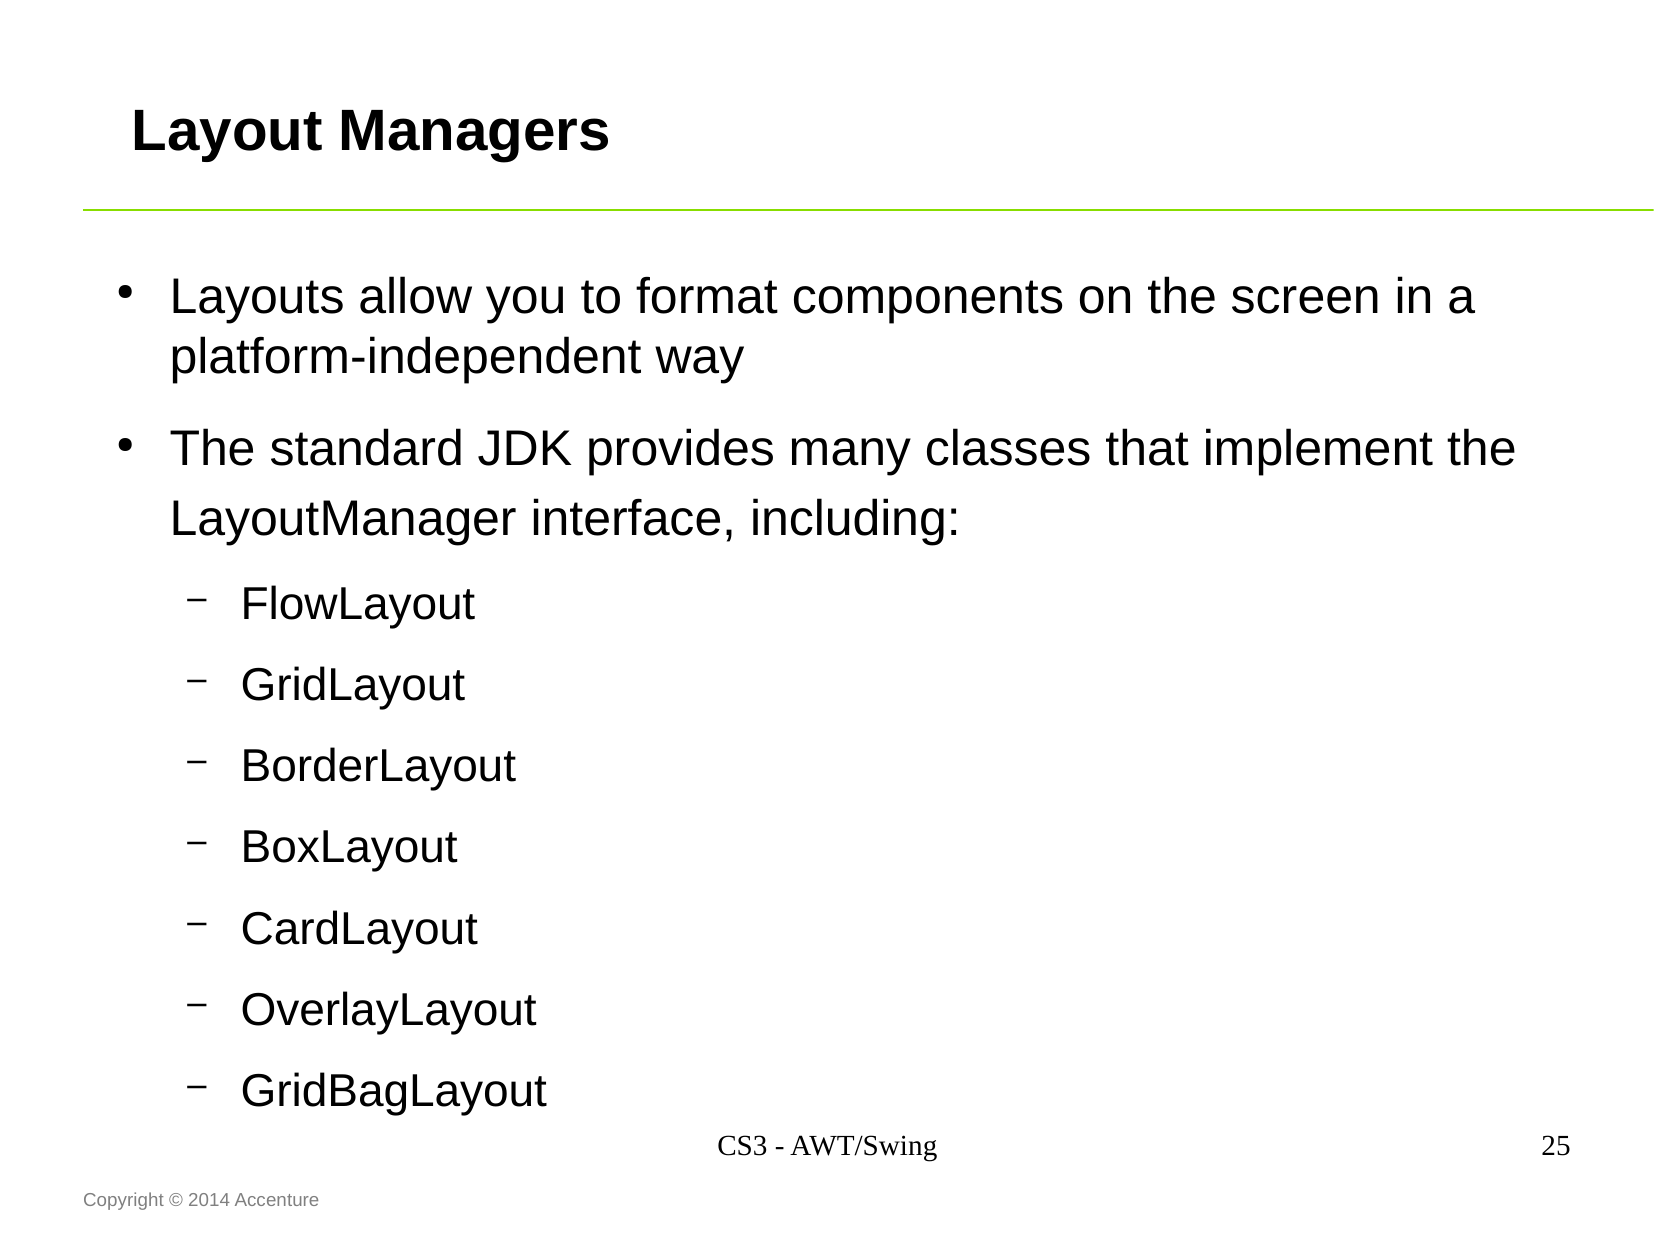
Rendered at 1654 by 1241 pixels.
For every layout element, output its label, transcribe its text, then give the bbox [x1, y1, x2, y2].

list Layouts allow you to format components on the screen in a platform-independent way The standard JDK provides many classes that implement the LayoutManager interface, including: FlowLayout GridLayout BorderLayout BoxLayout CardLayout OverlayLayout GridBagLayout [84, 255, 1573, 1166]
title Layout Managers [81, 56, 1654, 199]
